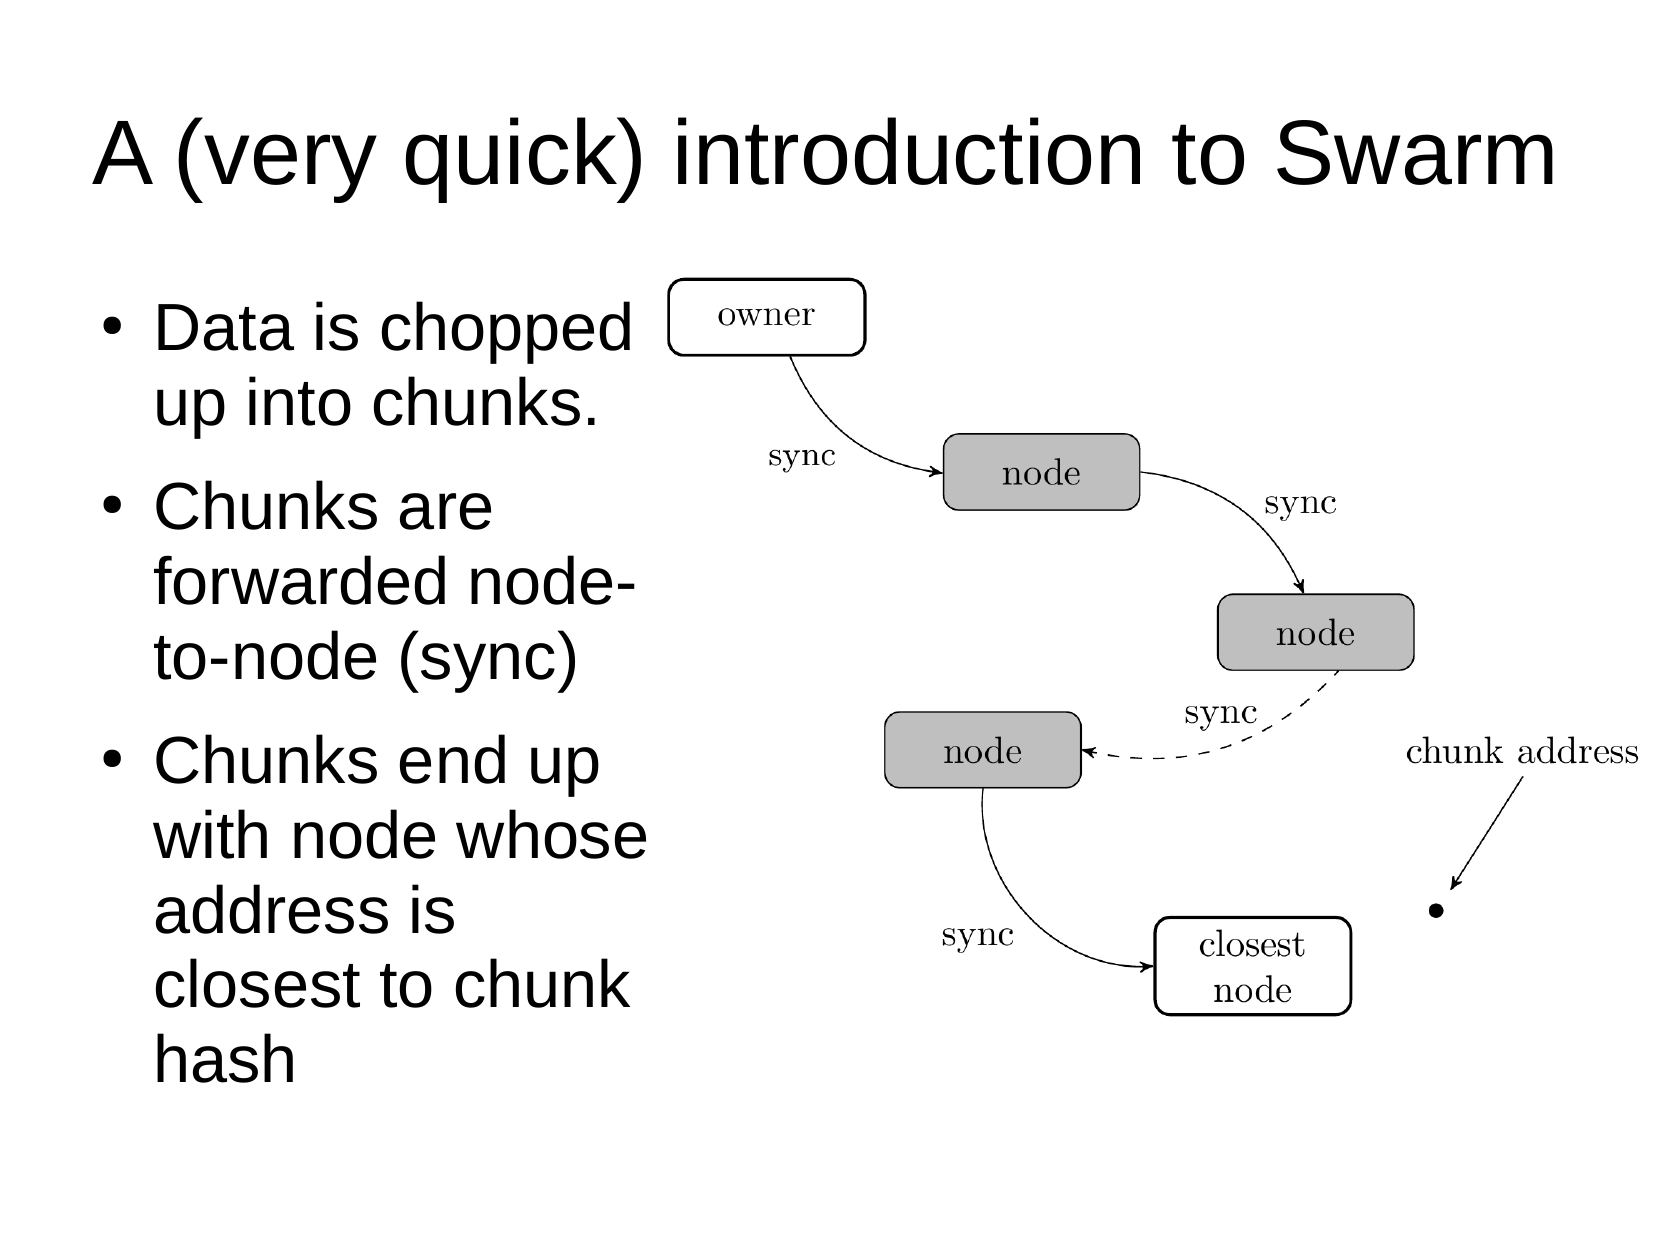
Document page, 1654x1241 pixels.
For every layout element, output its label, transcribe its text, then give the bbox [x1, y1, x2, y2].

picture [660, 269, 1654, 1025]
title A (very quick) introduction to Swarm [82, 49, 1571, 257]
list Data is chopped up into chunks. Chunks are forwarded node-to-node (sync) Chunks end up with node whose address is closest to chunk hash [82, 290, 661, 1066]
